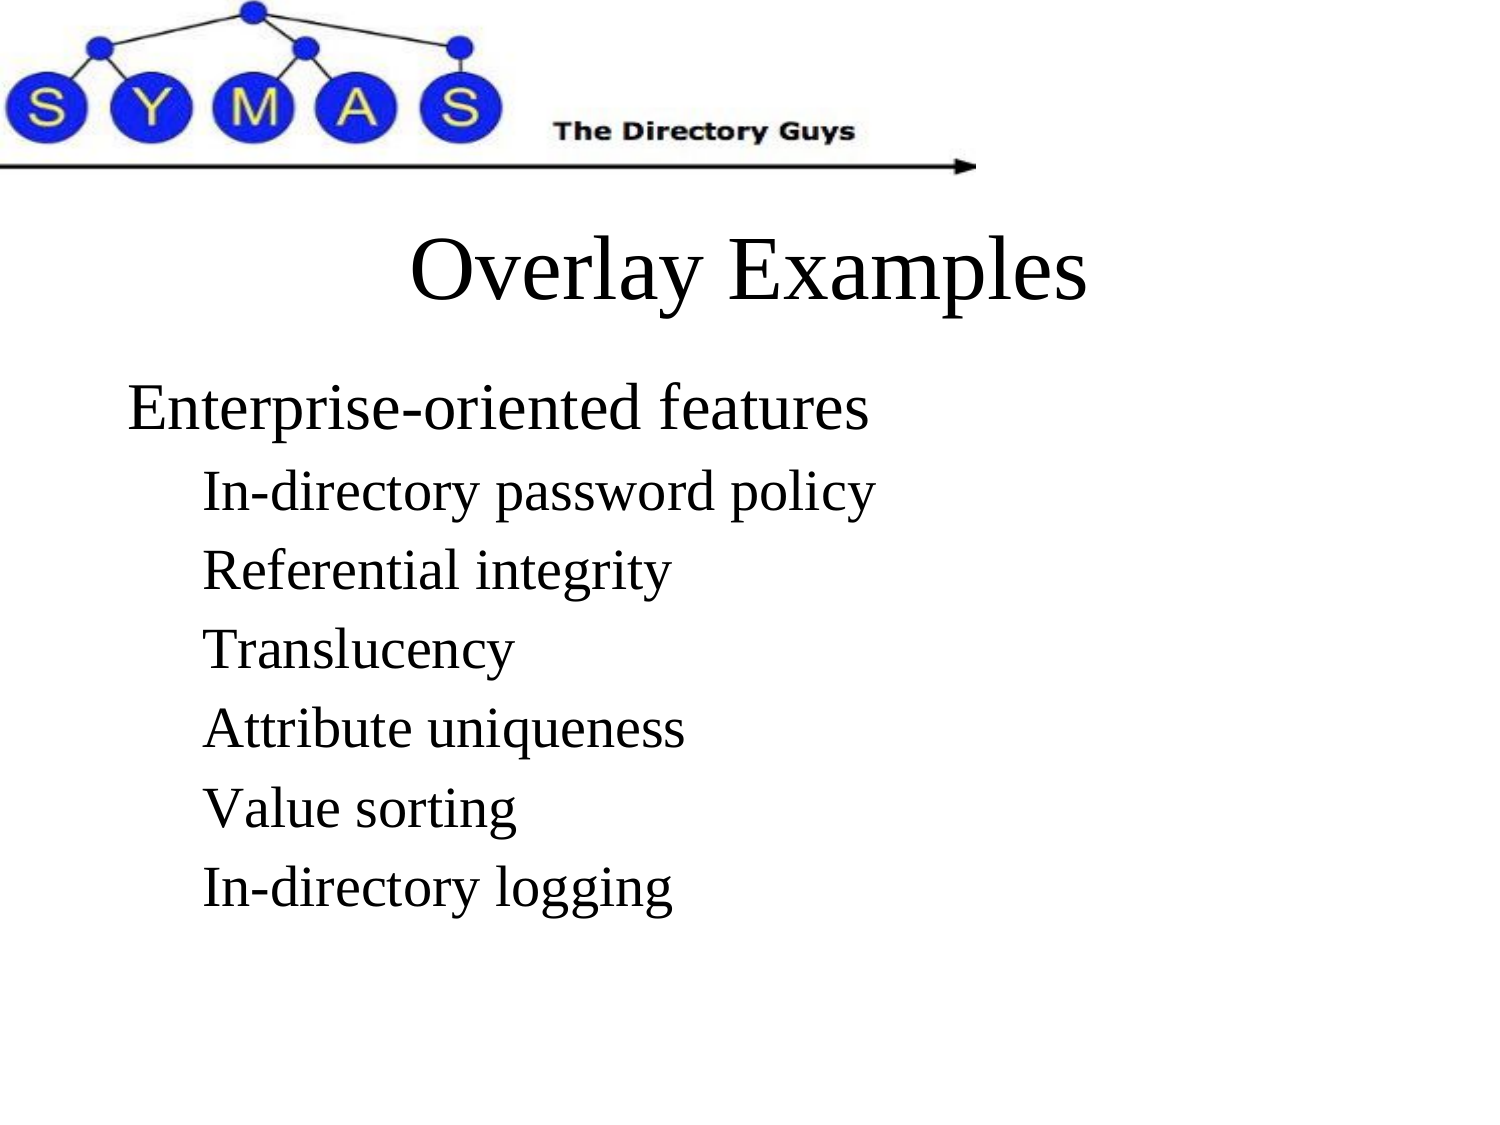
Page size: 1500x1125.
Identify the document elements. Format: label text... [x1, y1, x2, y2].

list Enterprise-oriented features In-directory password policy Referential integrity Translucency Attribute uniqueness Value sorting In-directory logging [112, 362, 1388, 1038]
picture [0, 0, 976, 188]
title Overlay Examples [112, 187, 1388, 351]
